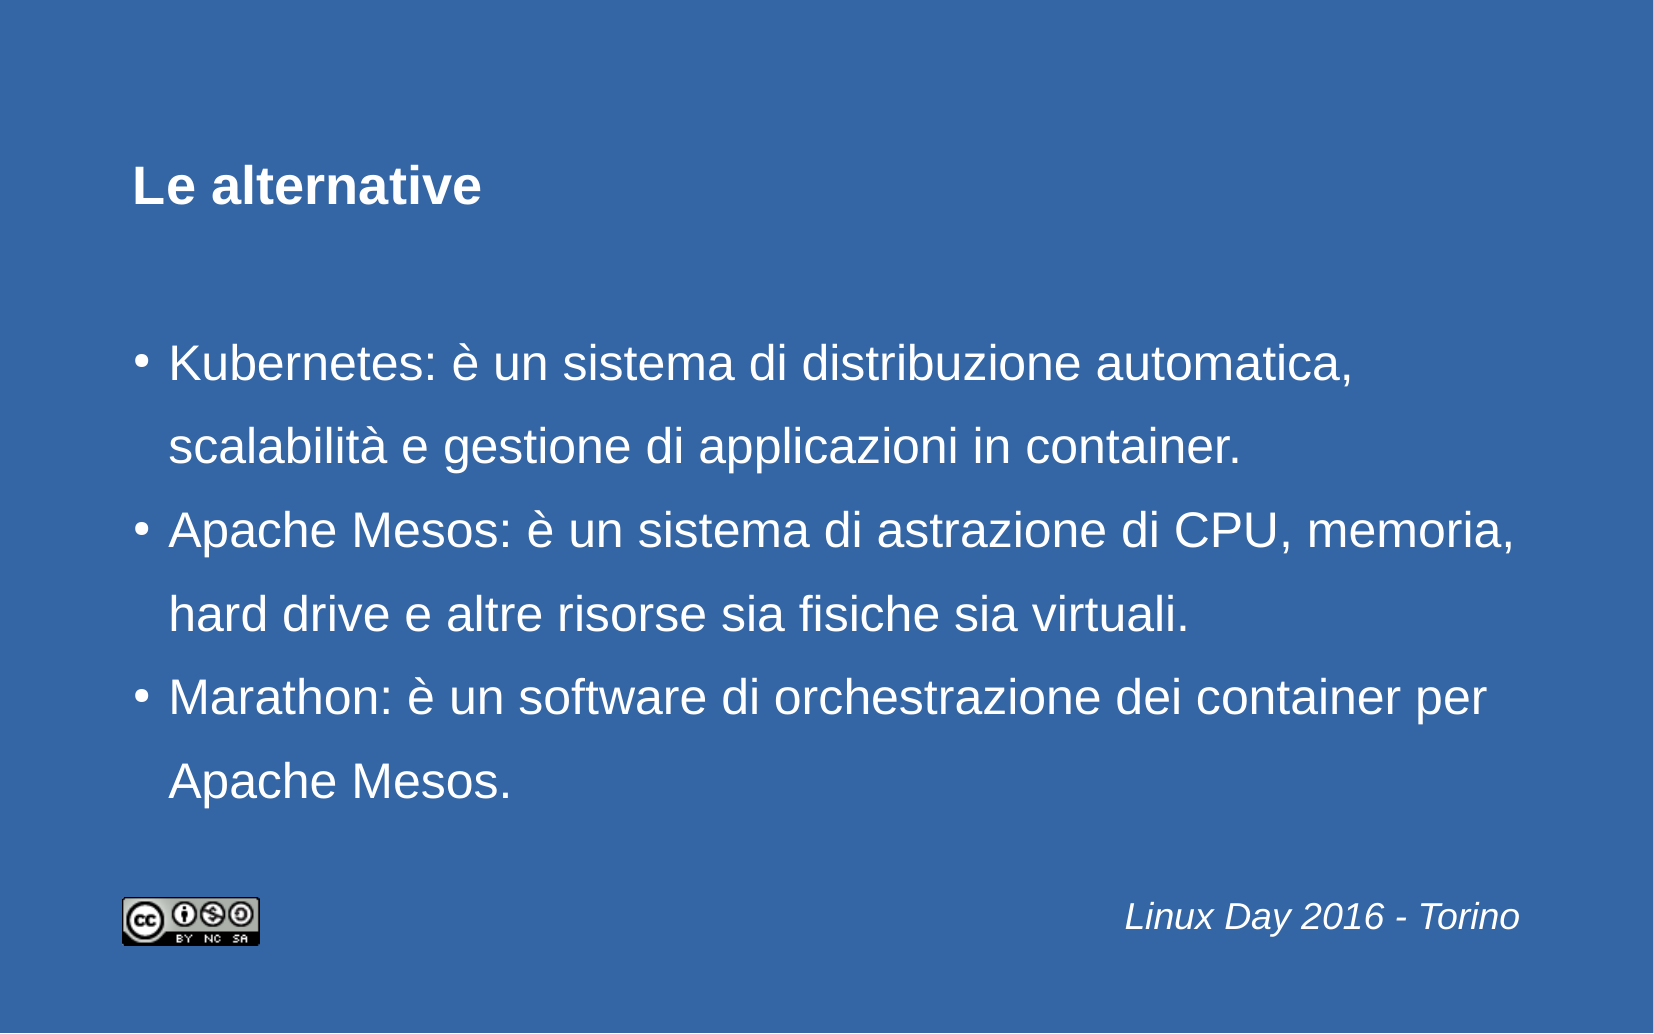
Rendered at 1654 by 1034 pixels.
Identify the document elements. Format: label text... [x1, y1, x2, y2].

picture [122, 897, 260, 946]
text_box Linux Day 2016 - Torino [1109, 887, 1536, 1034]
text_box Le alternative Kubernetes: è un sistema di distribuzione automatica, scalabilità e gestione di applicazioni in container. Apache Mesos: è un sistema di astrazione di CPU, memoria, hard drive e altre risorse sia fisiche sia virtuali. Marathon: è un software di orchestrazione dei container per Apache Mesos. [118, 118, 1536, 961]
